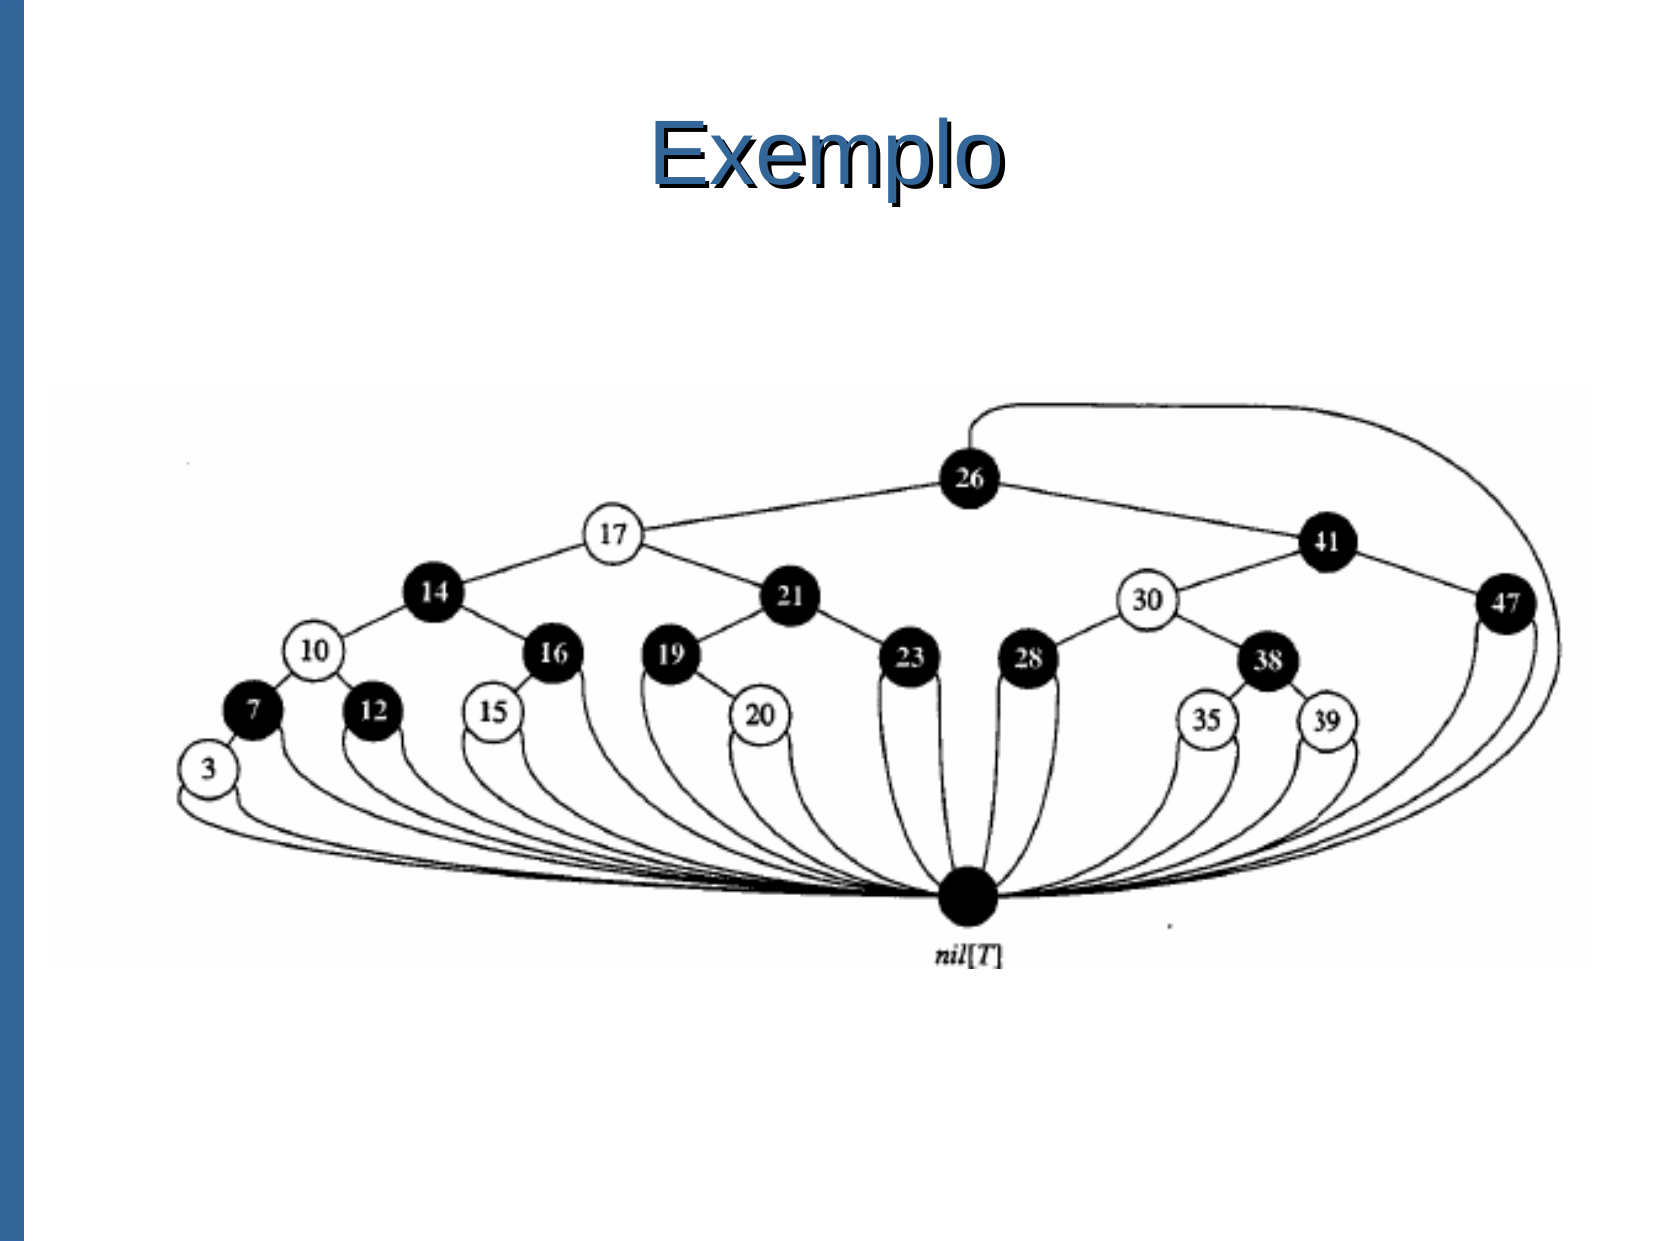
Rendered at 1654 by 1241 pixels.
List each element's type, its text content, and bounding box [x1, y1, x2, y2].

picture [52, 384, 1595, 969]
title Exemplo [82, 49, 1571, 257]
